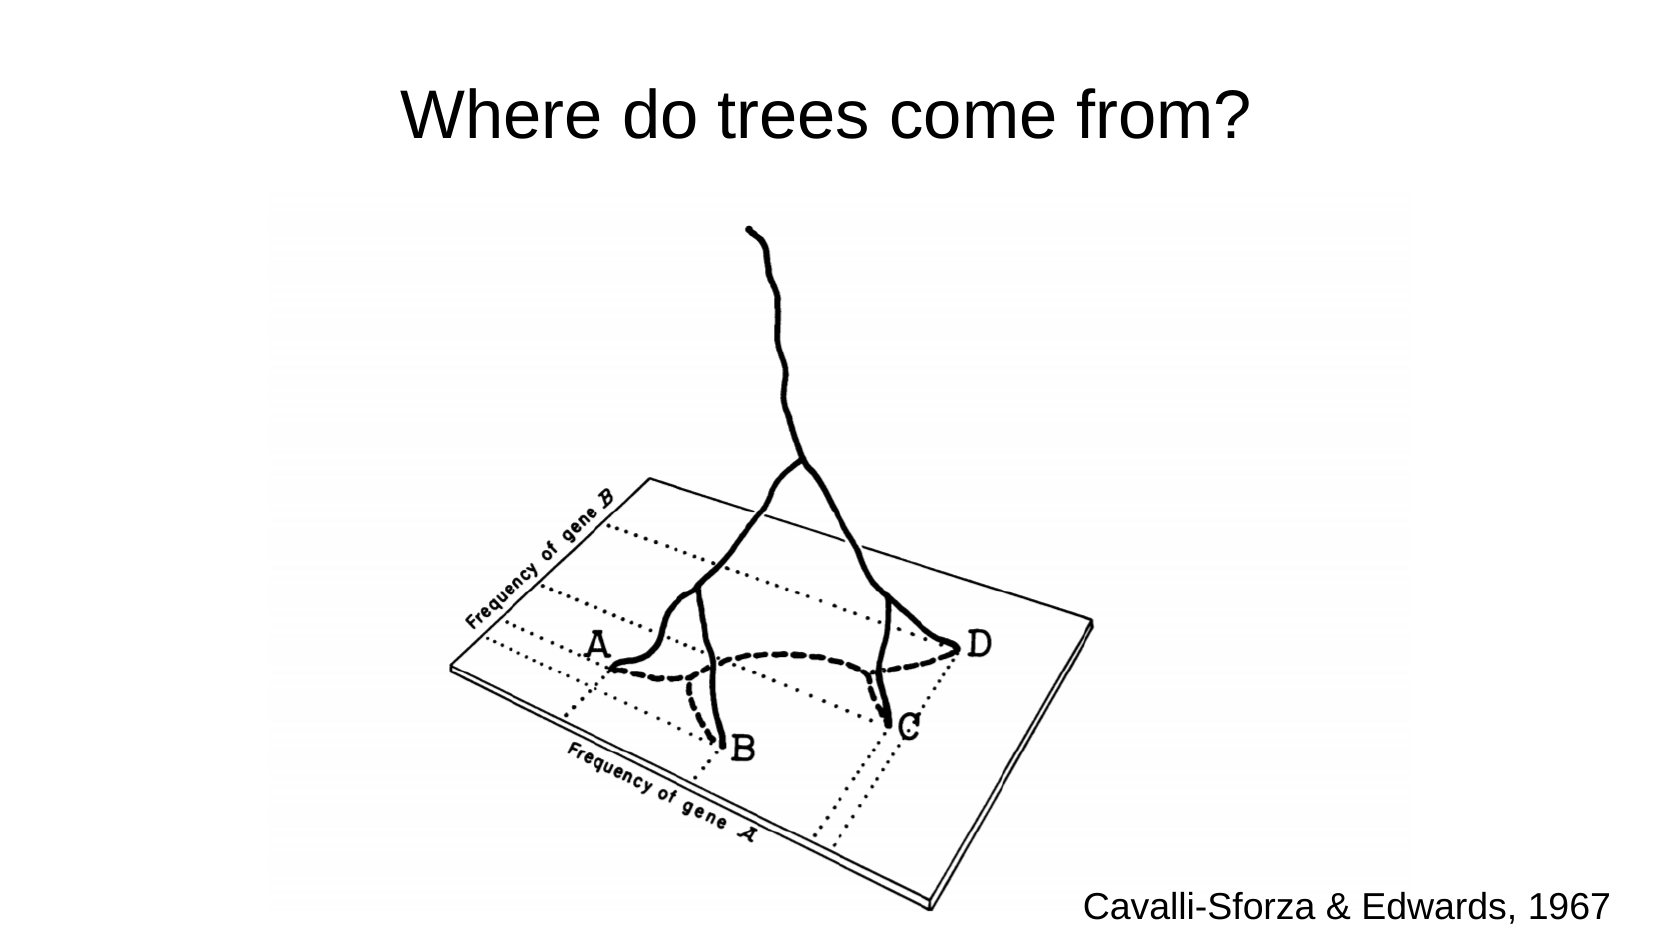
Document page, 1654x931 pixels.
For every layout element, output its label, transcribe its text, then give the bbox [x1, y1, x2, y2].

picture [268, 192, 1411, 912]
title Where do trees come from? [82, 37, 1571, 193]
text_box Cavalli-Sforza & Edwards, 1967 [1068, 877, 1654, 931]
